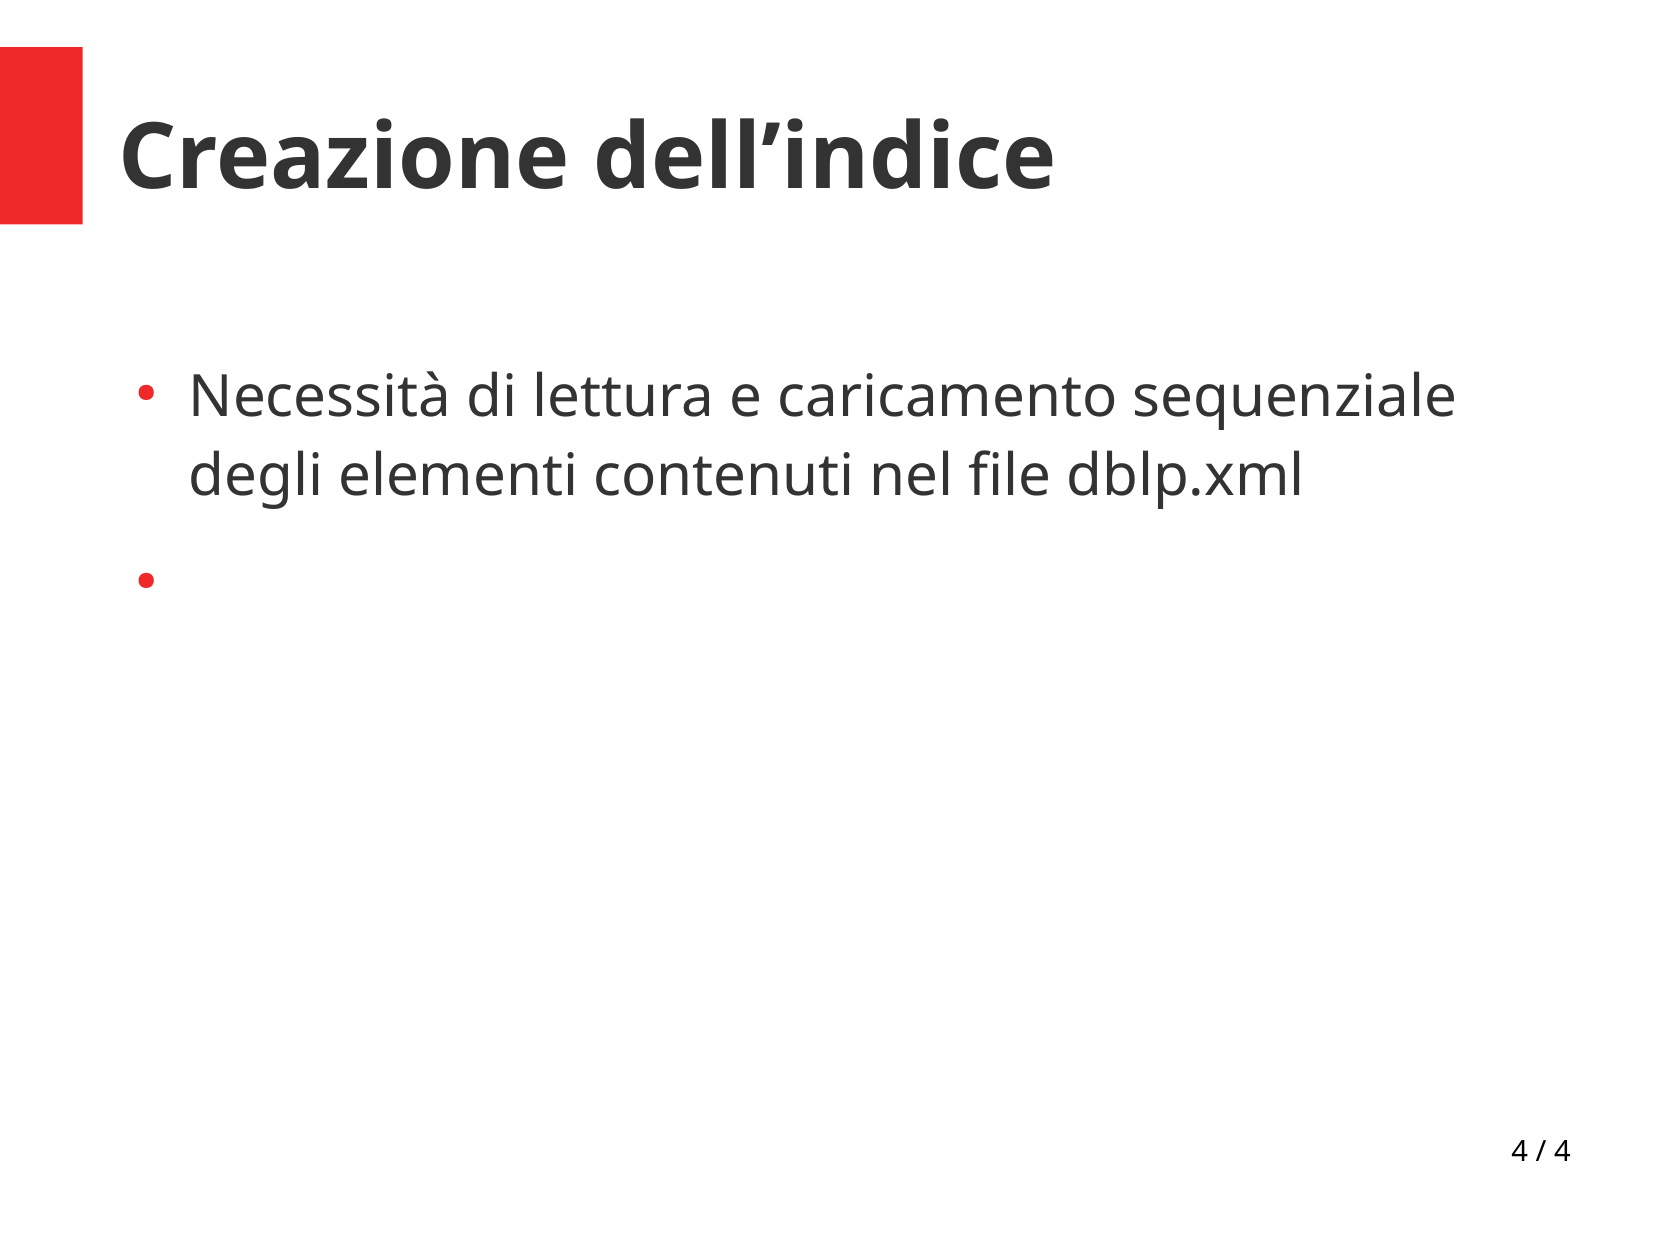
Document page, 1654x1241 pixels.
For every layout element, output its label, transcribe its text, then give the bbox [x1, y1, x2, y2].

title Creazione dell’indice [118, 49, 1571, 257]
list Necessità di lettura e caricamento sequenziale degli elementi contenuti nel file dblp.xml [118, 354, 1536, 1074]
